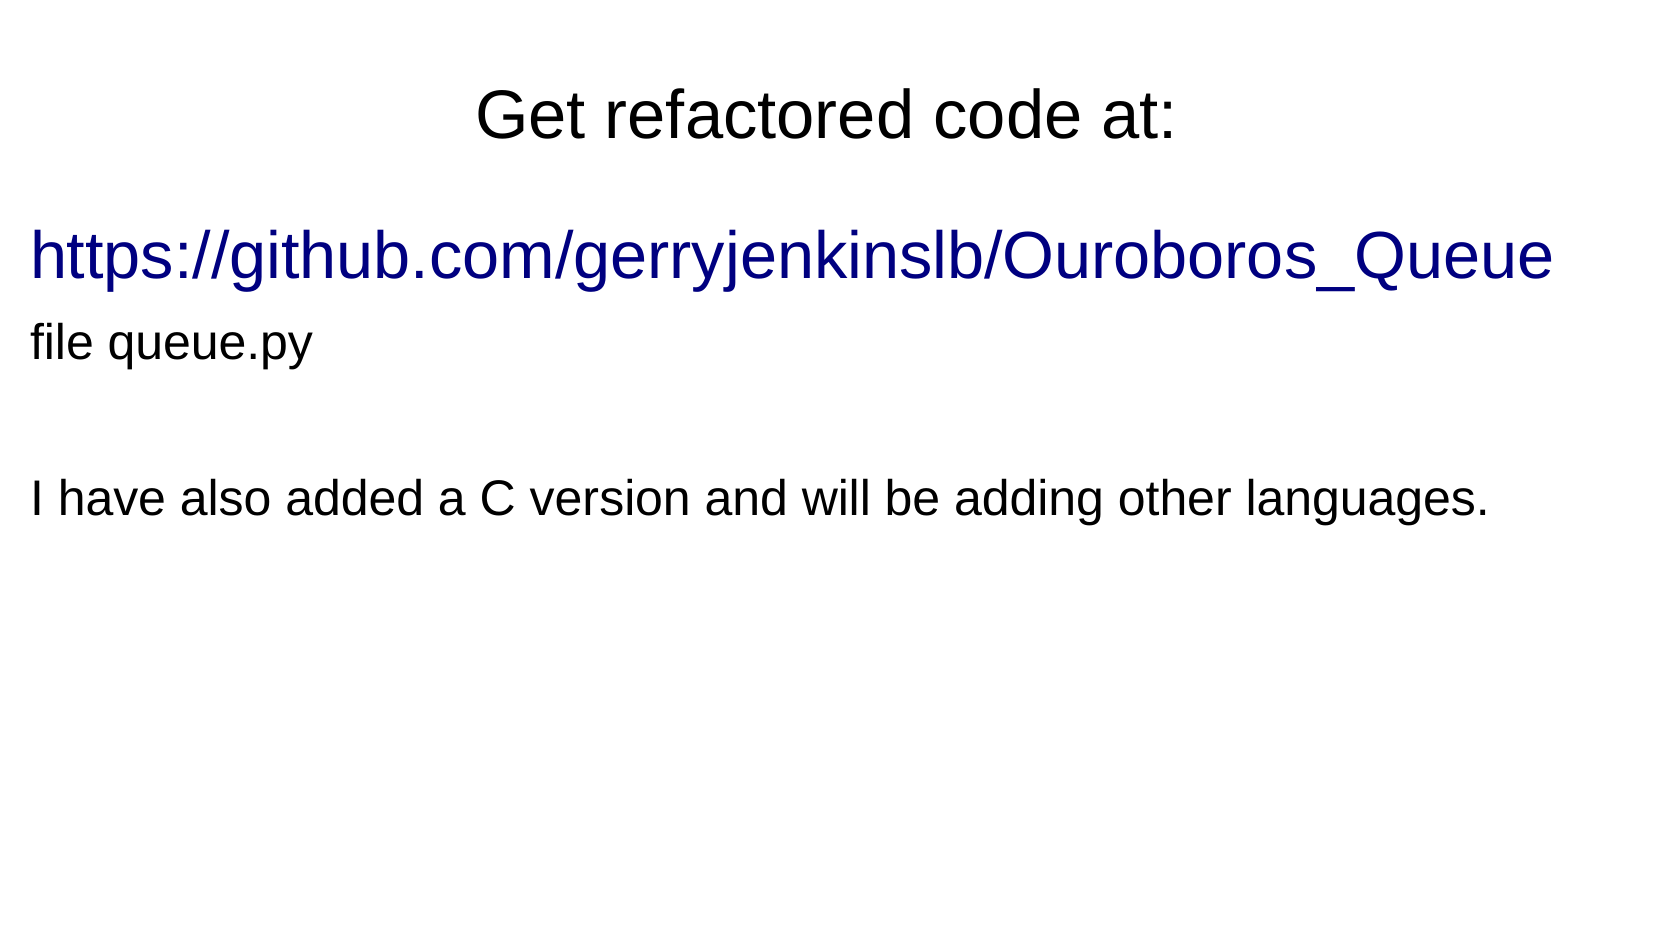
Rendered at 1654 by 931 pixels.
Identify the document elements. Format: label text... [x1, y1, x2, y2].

list https://github.com/gerryjenkinslb/Ouroboros_Queue file queue.py I have also added a C version and will be adding other languages. [30, 217, 1606, 758]
title Get refactored code at: [82, 37, 1571, 193]
